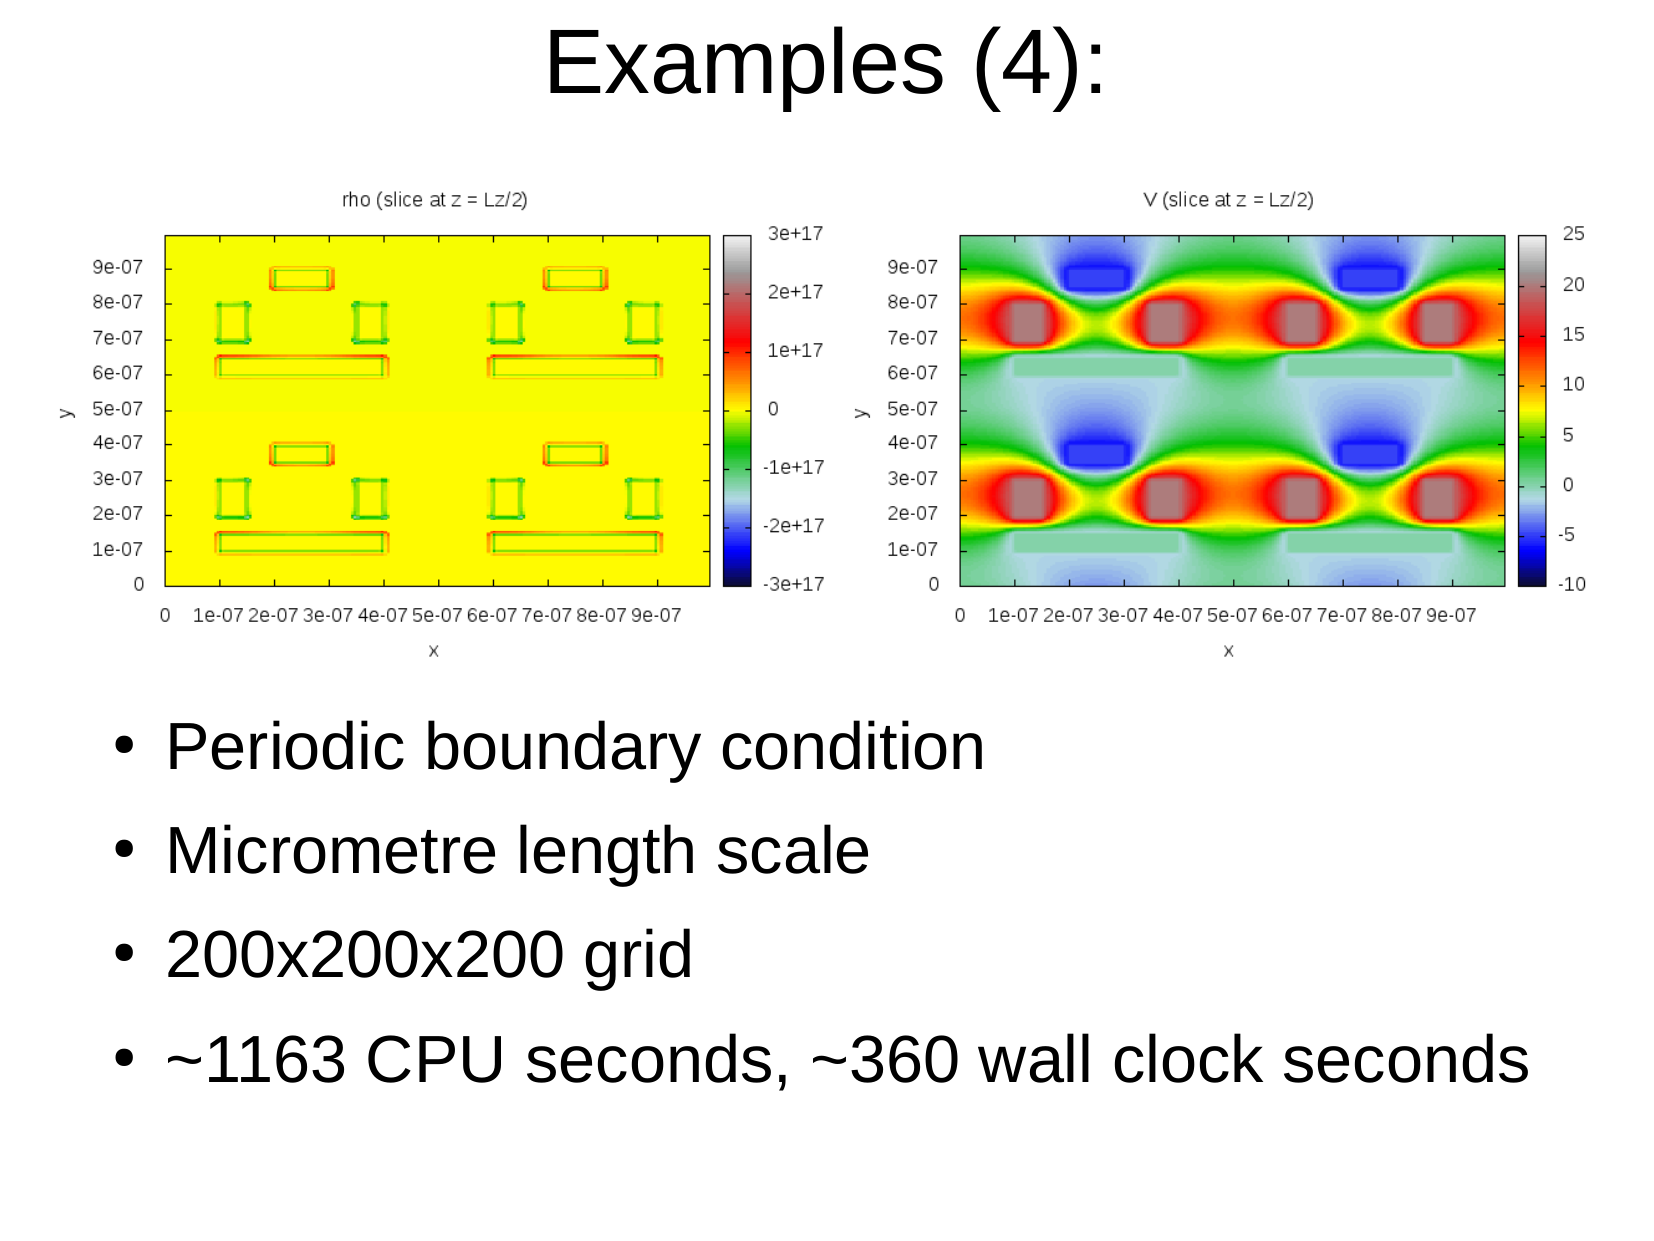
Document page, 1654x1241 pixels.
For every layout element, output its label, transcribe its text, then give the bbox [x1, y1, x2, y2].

picture [39, 112, 1630, 709]
list Periodic boundary condition Micrometre length scale 200x200x200 grid ~1163 CPU seconds, ~360 wall clock seconds [94, 709, 1583, 1193]
title Examples (4): [82, 0, 1571, 112]
